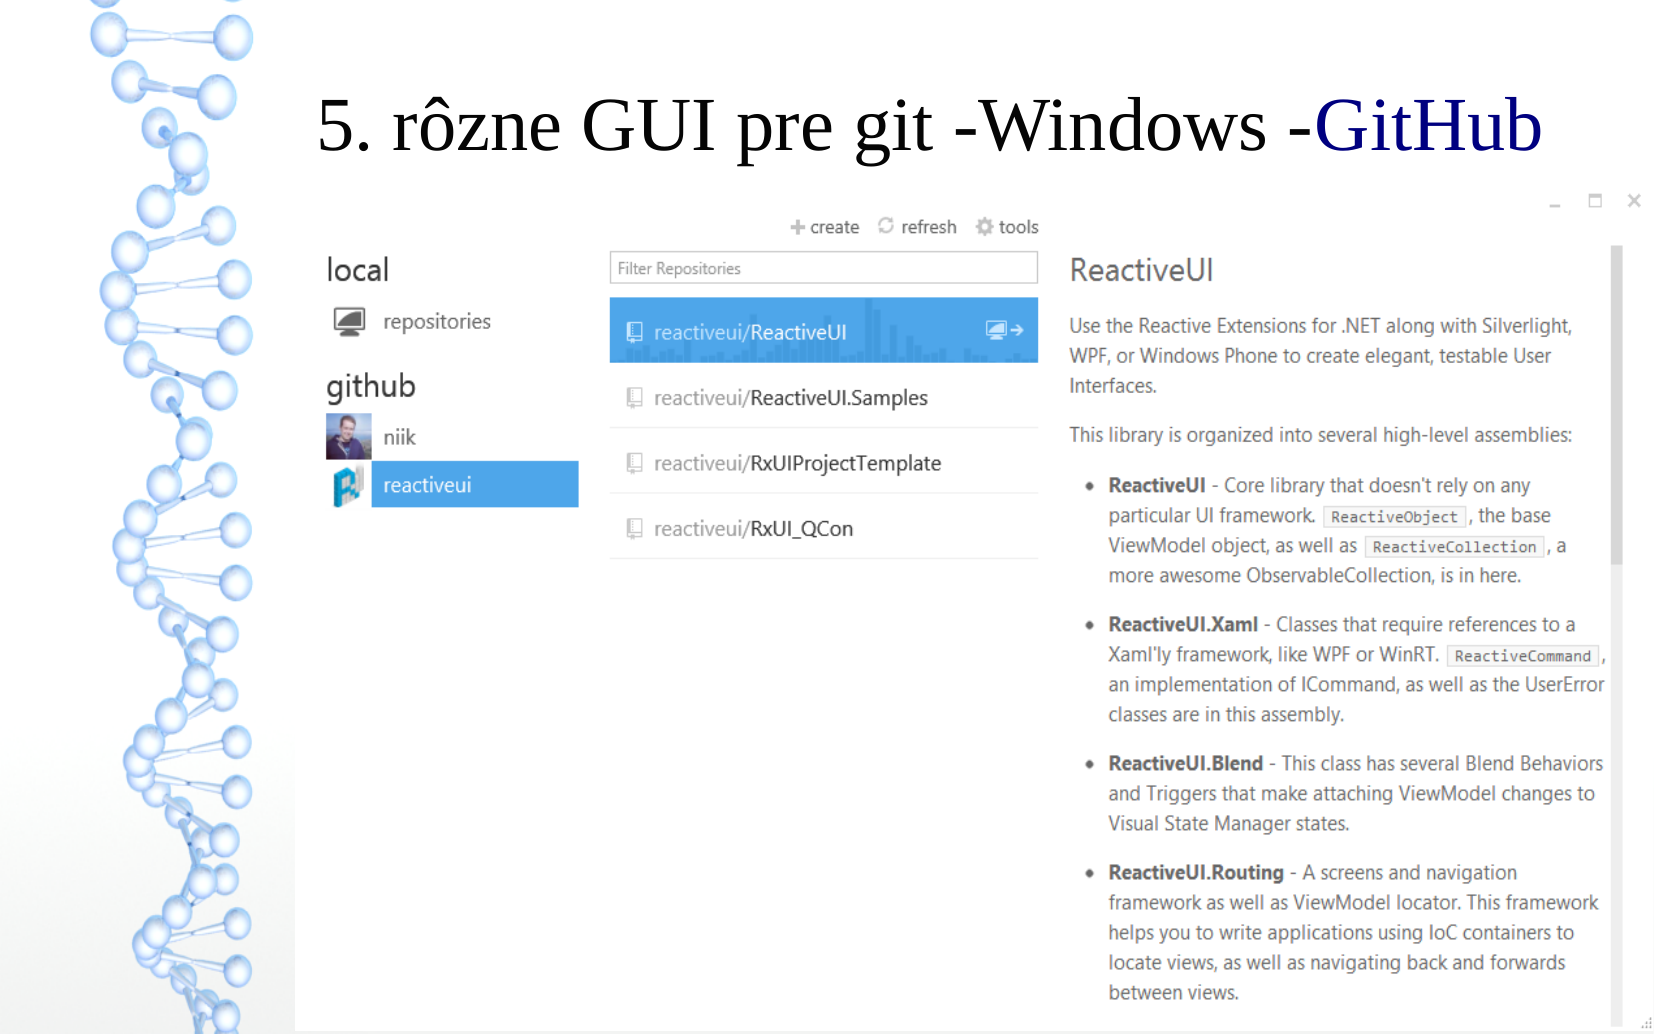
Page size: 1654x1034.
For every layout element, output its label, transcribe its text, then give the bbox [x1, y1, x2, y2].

picture [0, 0, 1654, 1034]
title 5. rôzne GUI pre git -Windows -GitHub [265, 39, 1595, 210]
